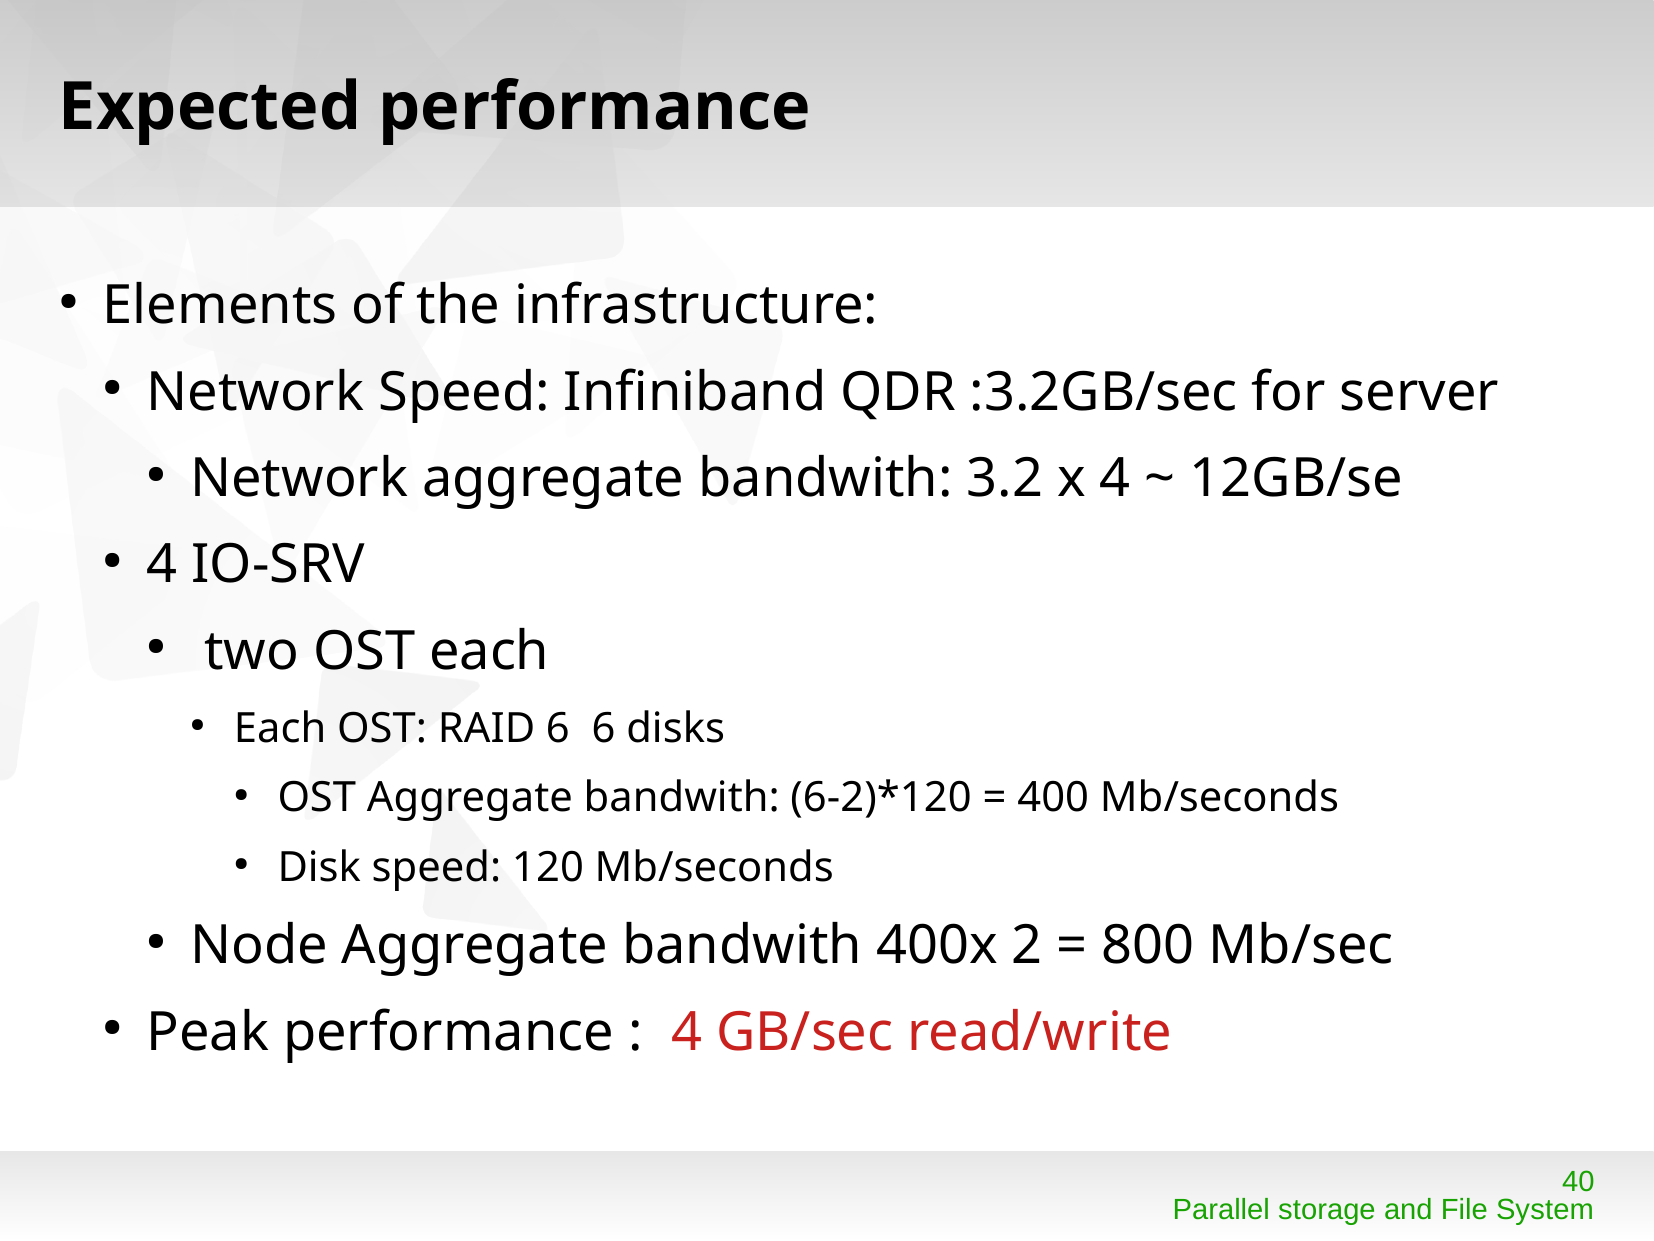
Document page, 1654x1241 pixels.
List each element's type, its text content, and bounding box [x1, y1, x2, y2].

picture [0, 0, 783, 931]
title Expected performance [59, 29, 1595, 178]
list Elements of the infrastructure: Network Speed: Infiniband QDR :3.2GB/sec for server Network aggregate bandwith: 3.2 x 4 ~ 12GB/se 4 IO-SRV two OST each Each OST: RAID 6 6 disks OST Aggregate bandwith: (6-2)*120 = 400 Mb/seconds Disk speed: 120 Mb/seconds Node Aggregate bandwith 400x 2 = 800 Mb/sec Peak performance : 4 GB/sec read/write [59, 265, 1595, 1058]
